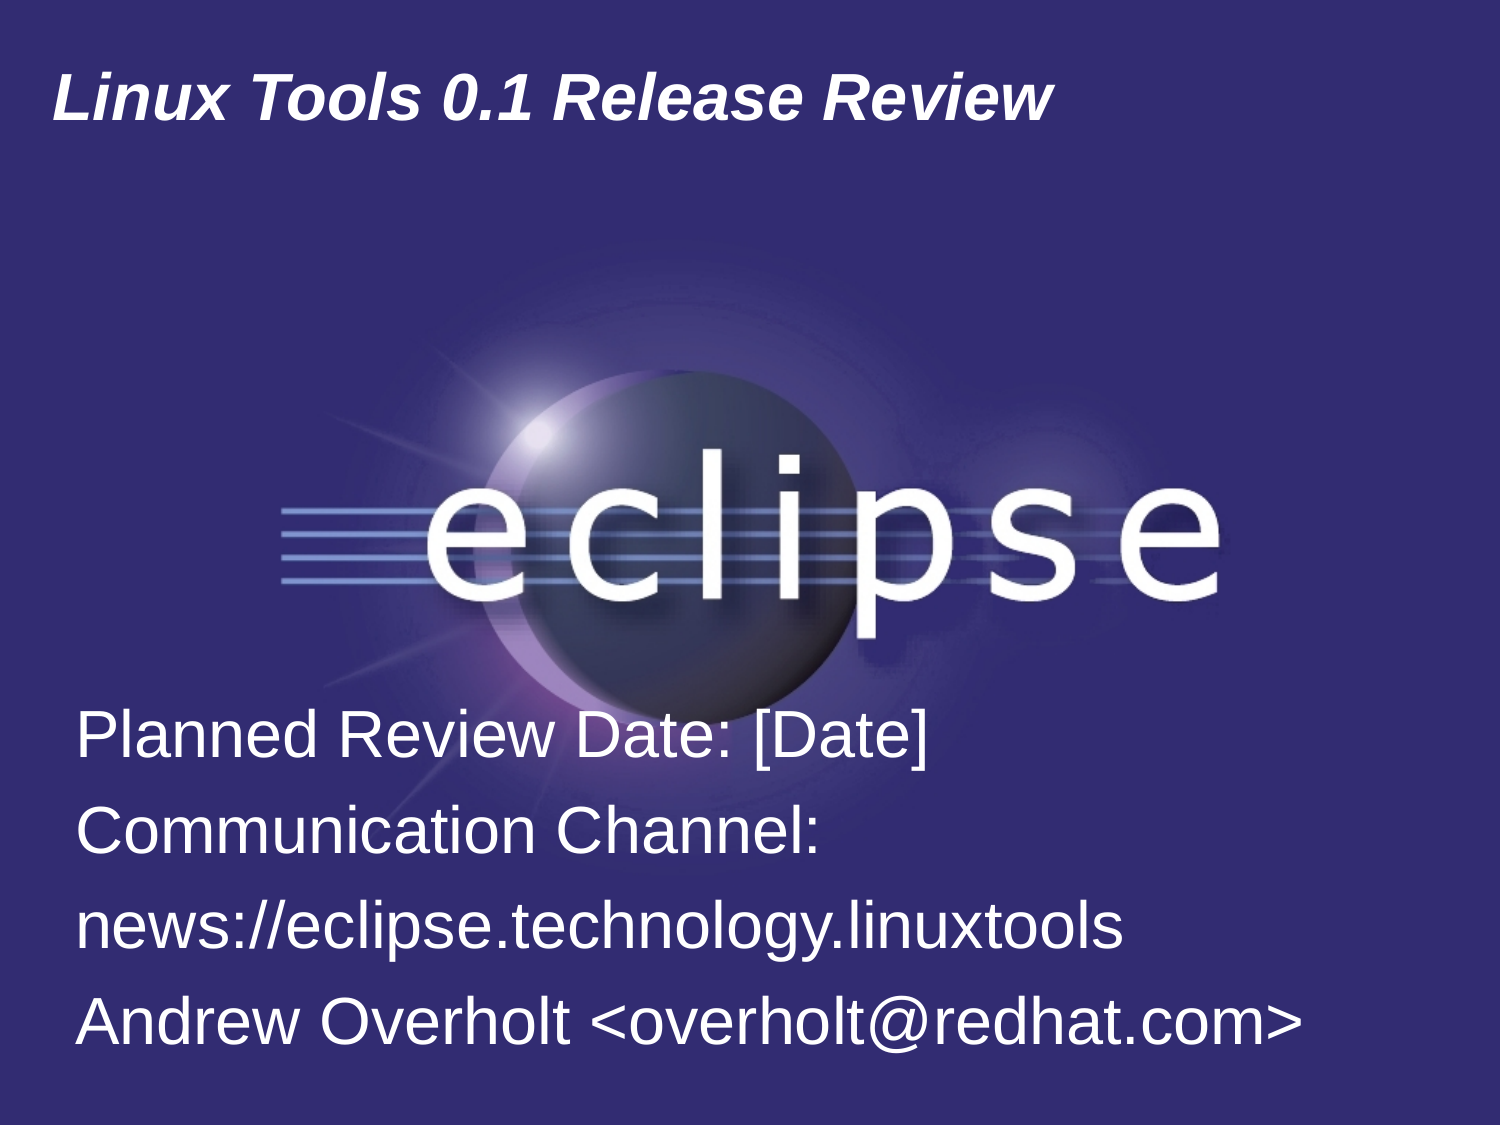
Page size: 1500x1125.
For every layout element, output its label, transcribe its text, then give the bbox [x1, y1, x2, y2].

picture [0, 0, 1500, 1125]
title Linux Tools 0.1 Release Review [37, 58, 1417, 316]
subtitle Planned Review Date: [Date] Communication Channel: news://eclipse.technology.linuxtools Andrew Overholt <overholt@redhat.com> [75, 697, 1425, 1059]
